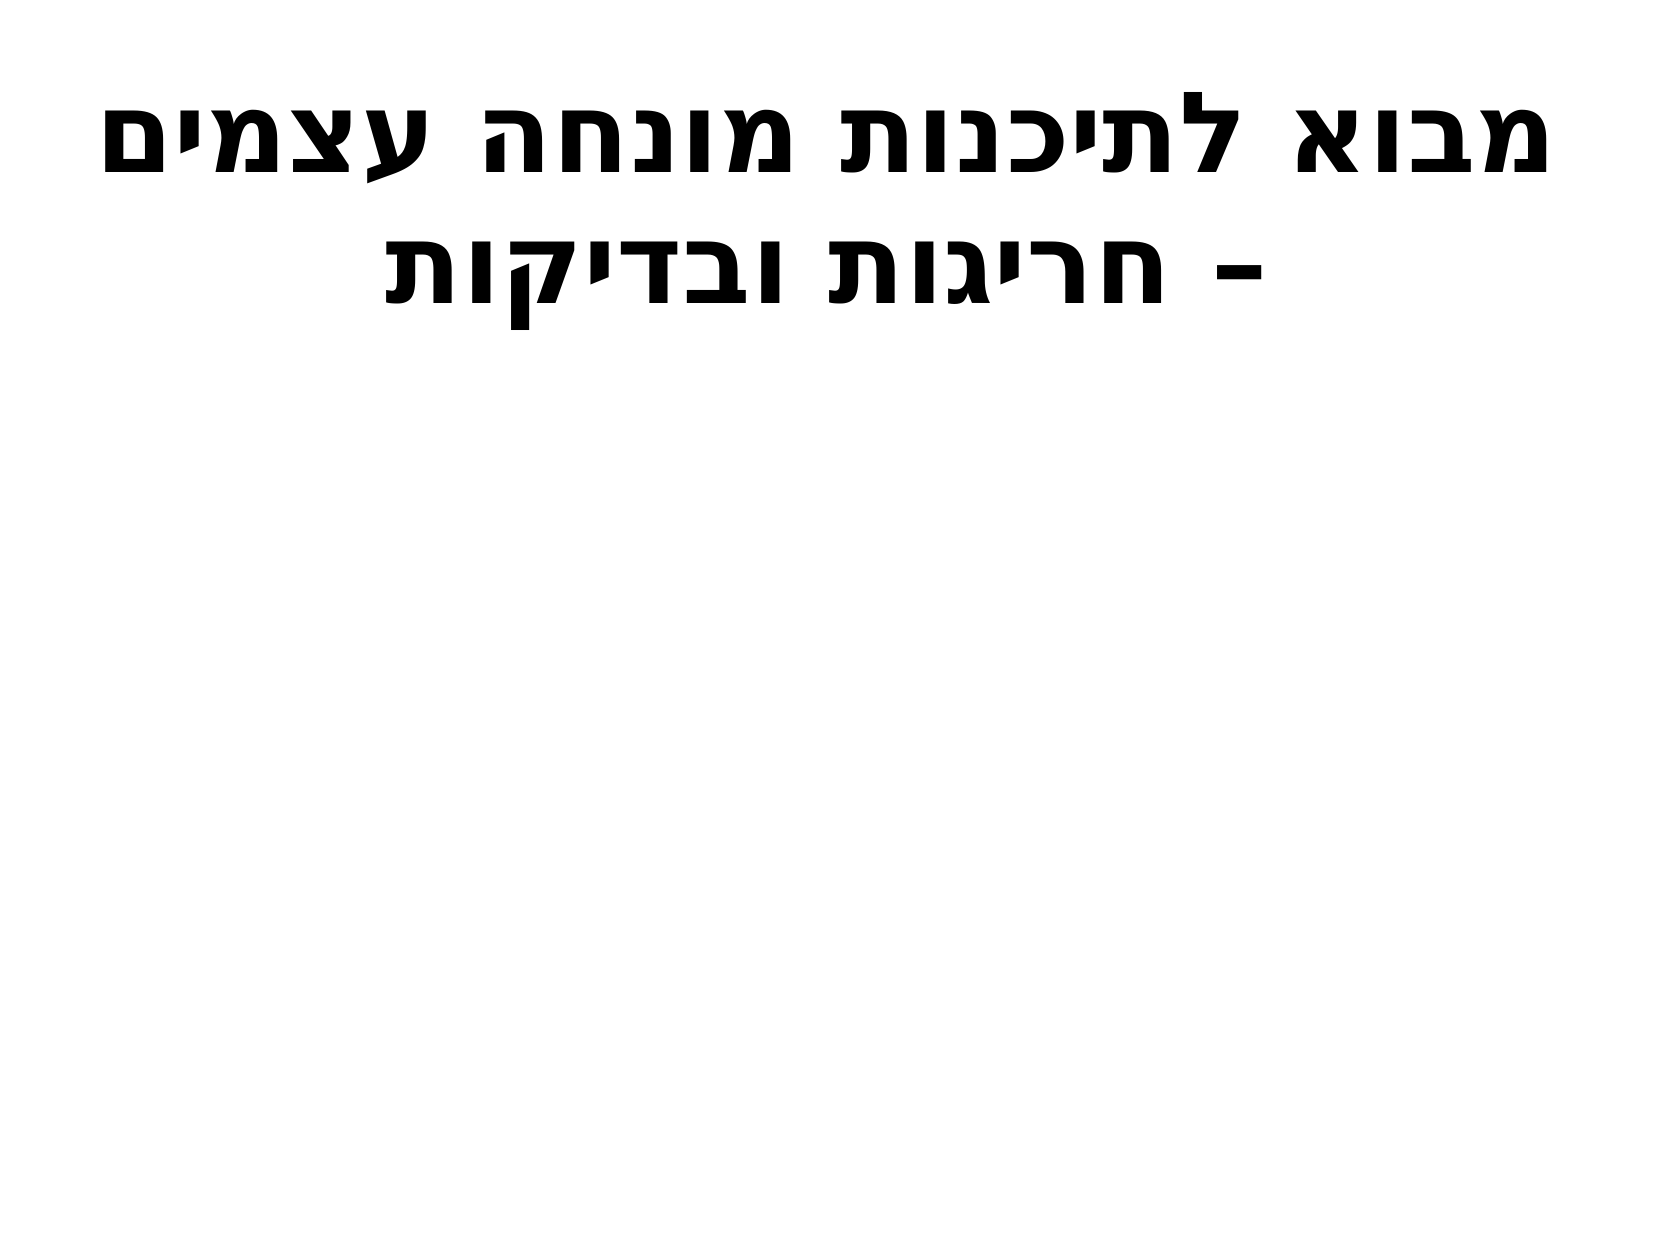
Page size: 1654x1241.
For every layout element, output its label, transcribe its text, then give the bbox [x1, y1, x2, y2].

title מבוא לתיכנות מונחה עצמים – חריגות ובדיקות [82, 75, 1571, 324]
